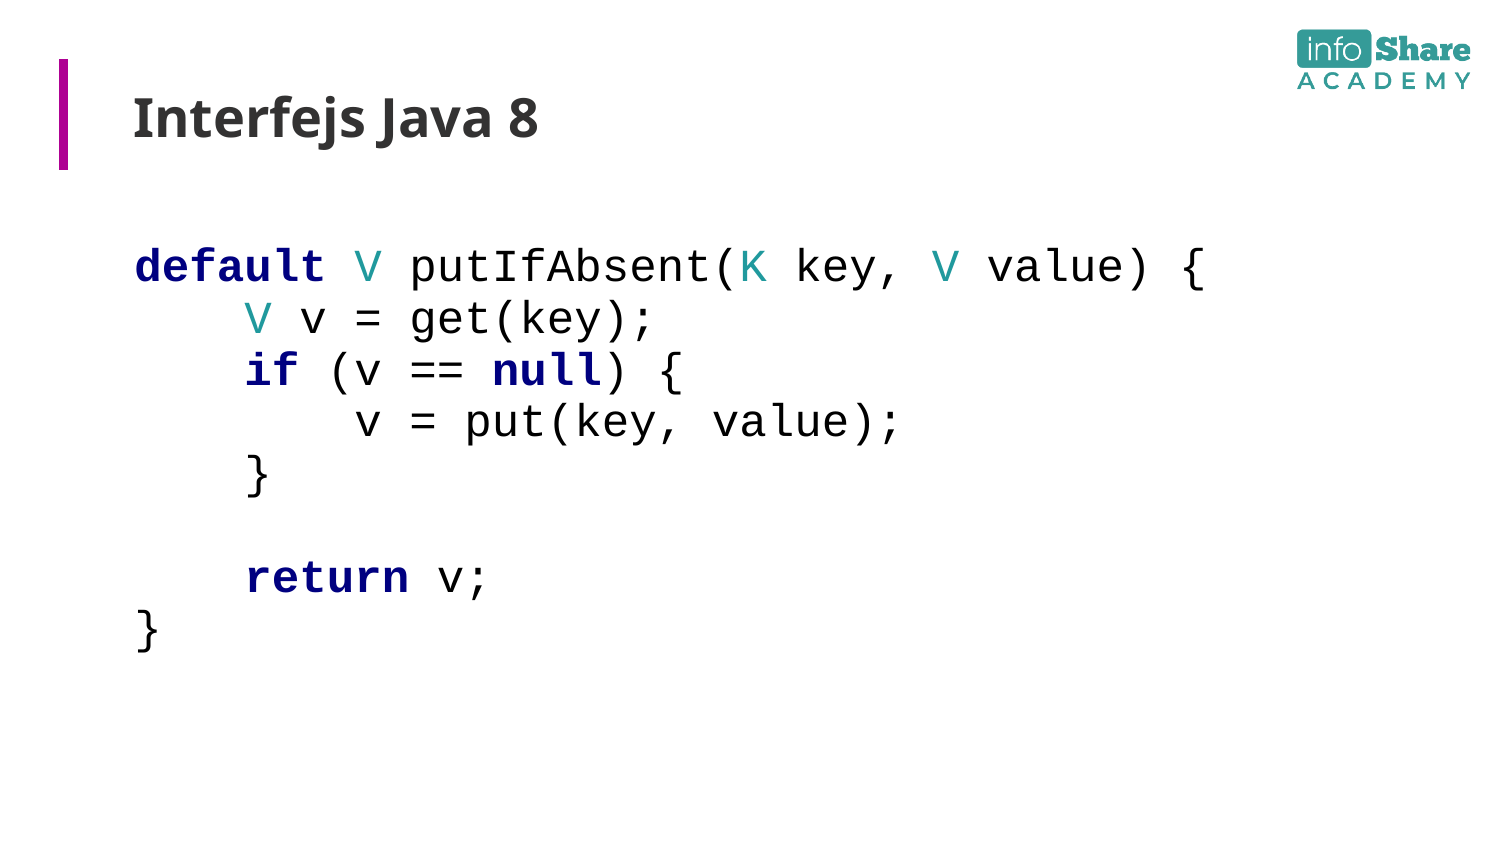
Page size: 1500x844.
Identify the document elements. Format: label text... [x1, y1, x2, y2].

title Interfejs Java 8 [118, 59, 1248, 200]
picture [1267, 0, 1500, 119]
text_box default V putIfAbsent(K key, V value) { V v = get(key); if (v == null) { v = put(key, value); } return v; } [119, 236, 1335, 717]
